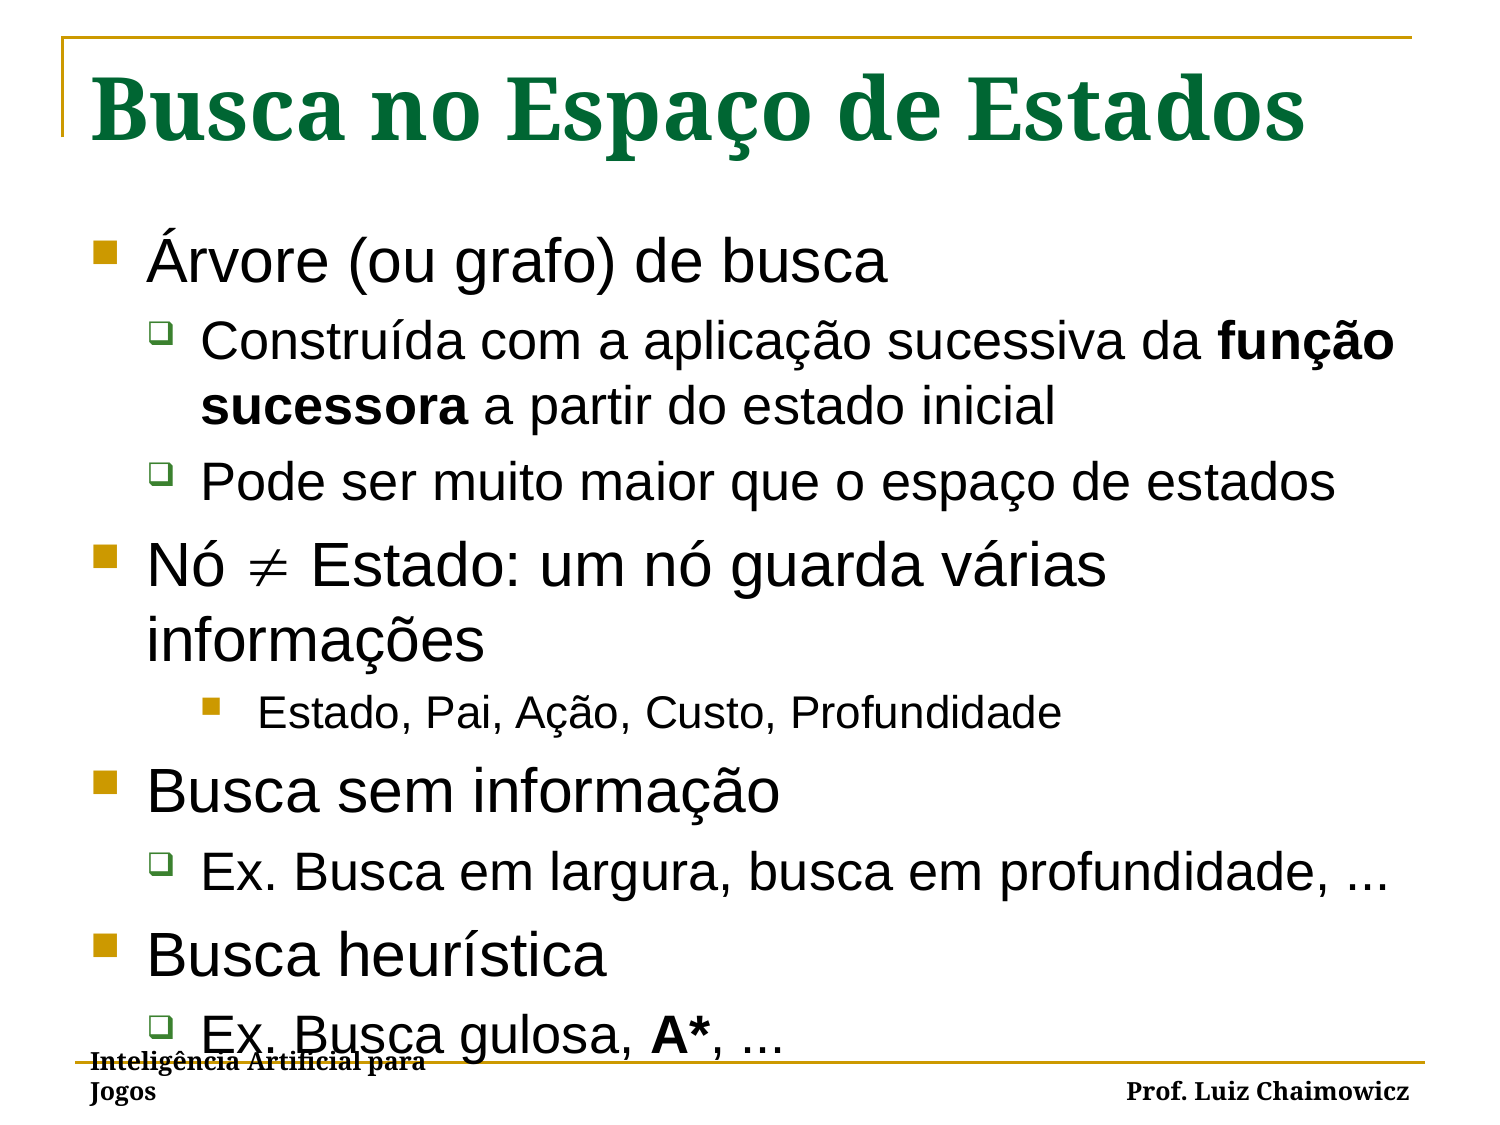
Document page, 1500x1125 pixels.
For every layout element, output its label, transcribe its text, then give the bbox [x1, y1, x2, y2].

list Árvore (ou grafo) de busca Construída com a aplicação sucessiva da função sucessora a partir do estado inicial Pode ser muito maior que o espaço de estados Nó  Estado: um nó guarda várias informações Estado, Pai, Ação, Custo, Profundidade Busca sem informação Ex. Busca em largura, busca em profundidade, ... Busca heurística Ex. Busca gulosa, A*, ... [75, 212, 1467, 1038]
title Busca no Espaço de Estados [75, 45, 1425, 188]
footer Inteligência Artificial para Jogos [75, 1074, 500, 1113]
